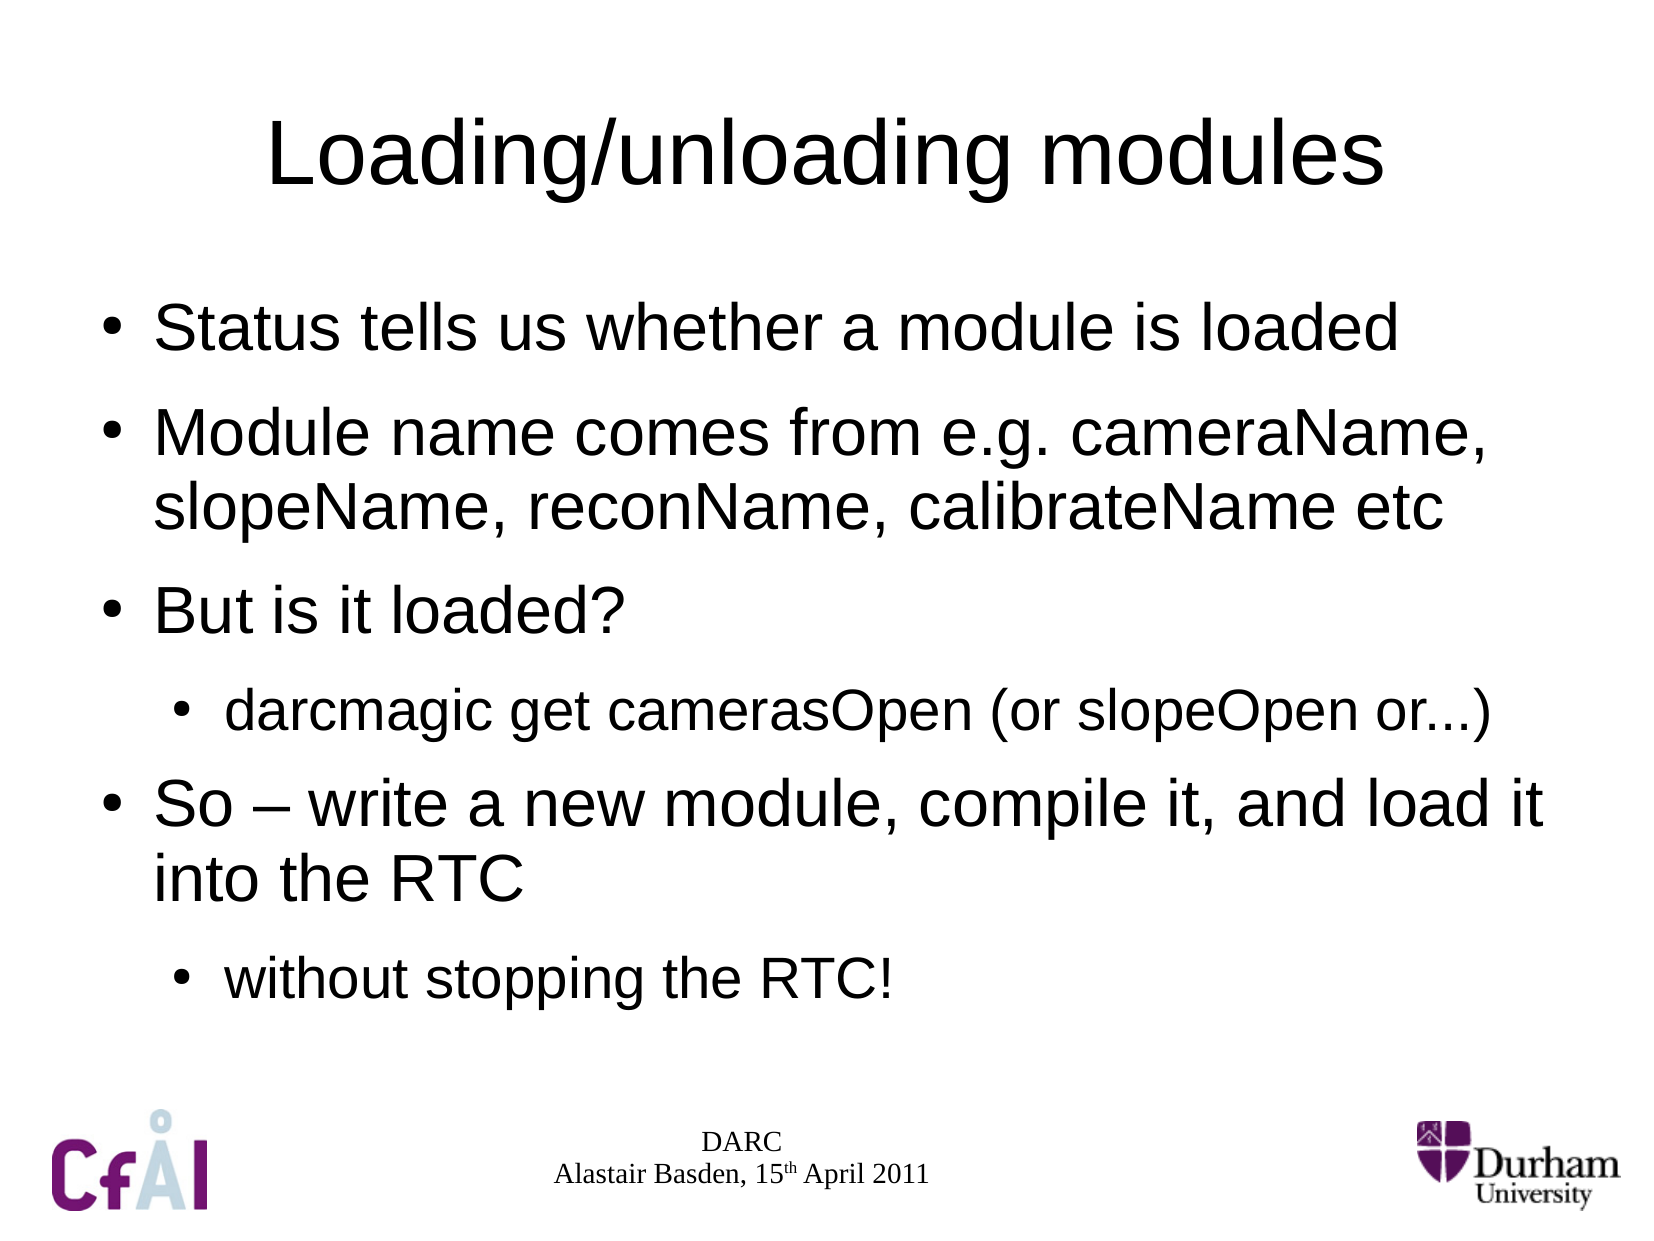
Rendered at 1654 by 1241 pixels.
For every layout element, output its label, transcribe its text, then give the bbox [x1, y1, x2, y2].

title Loading/unloading modules [82, 56, 1571, 250]
list Status tells us whether a module is loaded Module name comes from e.g. cameraName, slopeName, reconName, calibrateName etc But is it loaded? darcmagic get camerasOpen (or slopeOpen or...) So – write a new module, compile it, and load it into the RTC without stopping the RTC! [82, 290, 1571, 1109]
picture [52, 1109, 207, 1211]
picture [1417, 1121, 1621, 1211]
